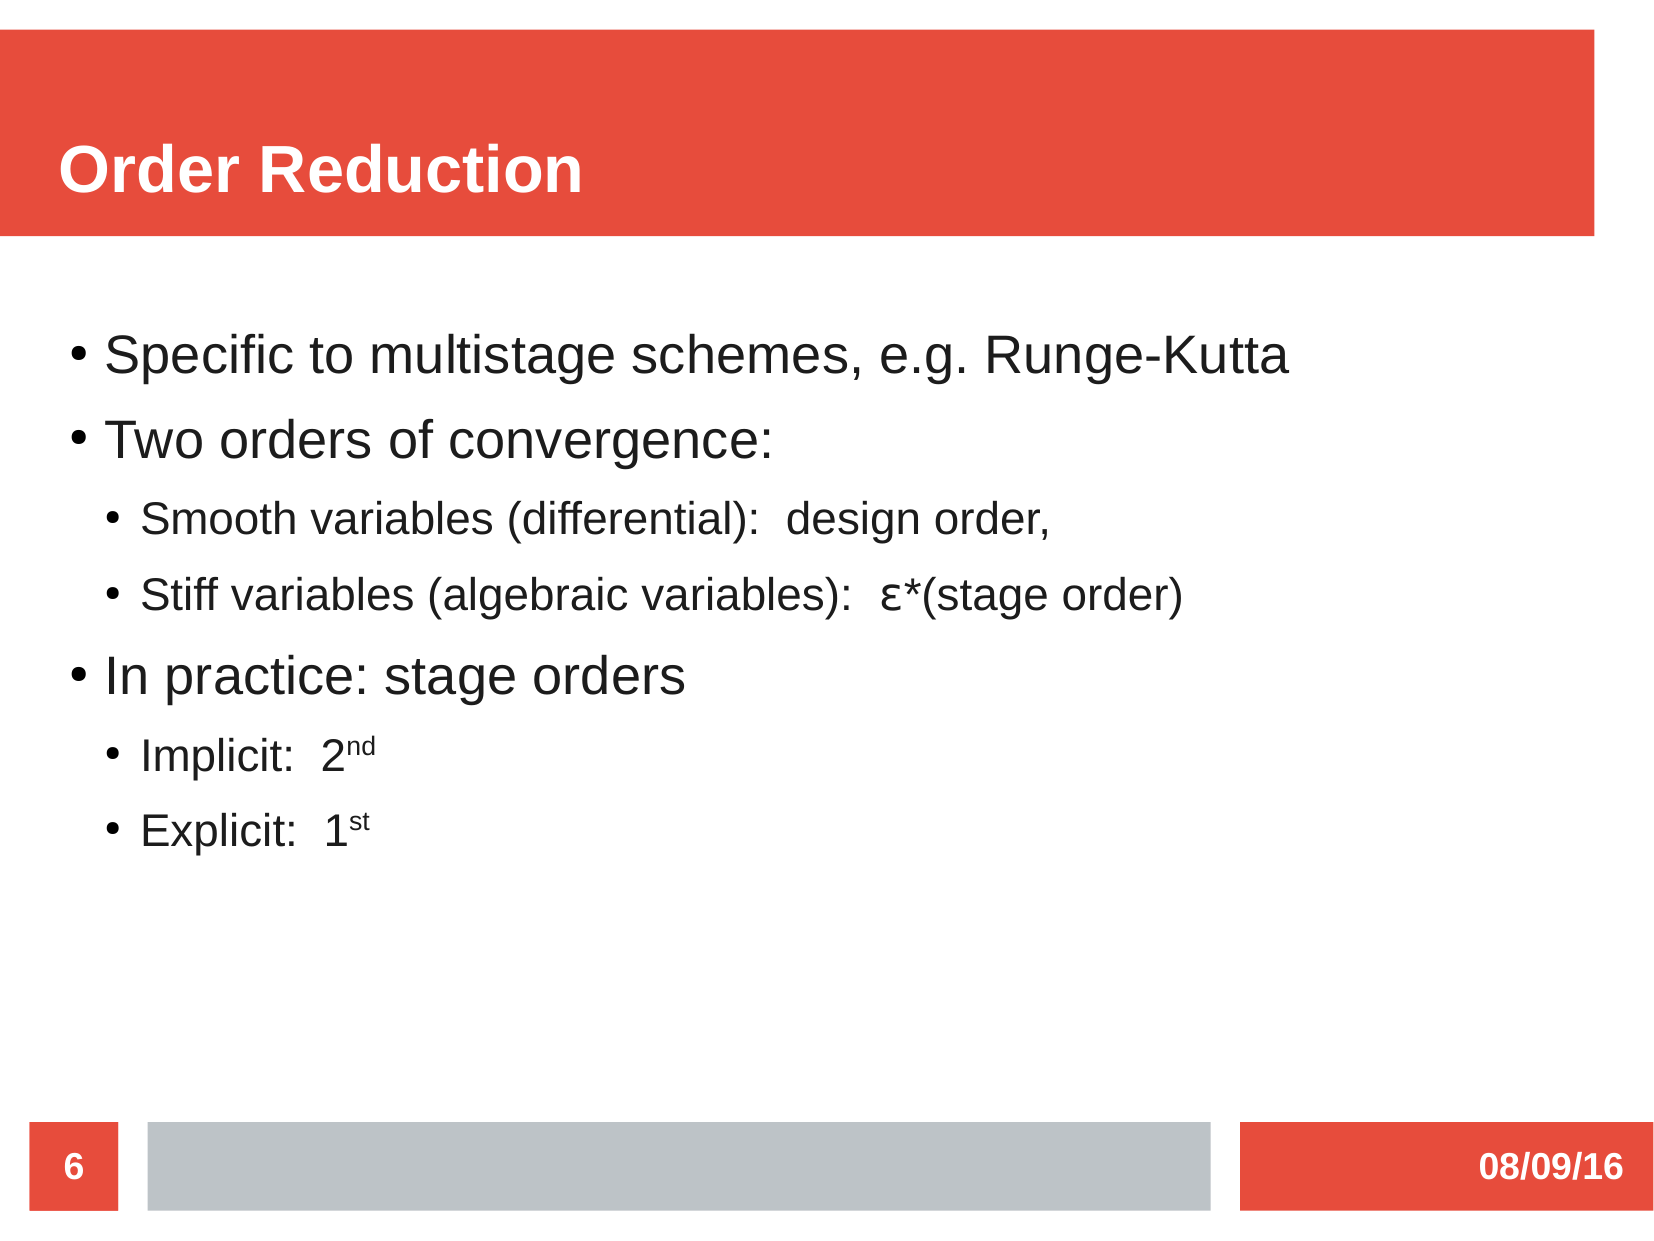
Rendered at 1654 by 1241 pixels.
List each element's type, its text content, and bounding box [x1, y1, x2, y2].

title Order Reduction [59, 59, 1595, 207]
list Specific to multistage schemes, e.g. Runge-Kutta Two orders of convergence: Smooth variables (differential): design order, Stiff variables (algebraic variables): ε*(stage order) In practice: stage orders Implicit: 2nd Explicit: 1st [69, 324, 1576, 1093]
